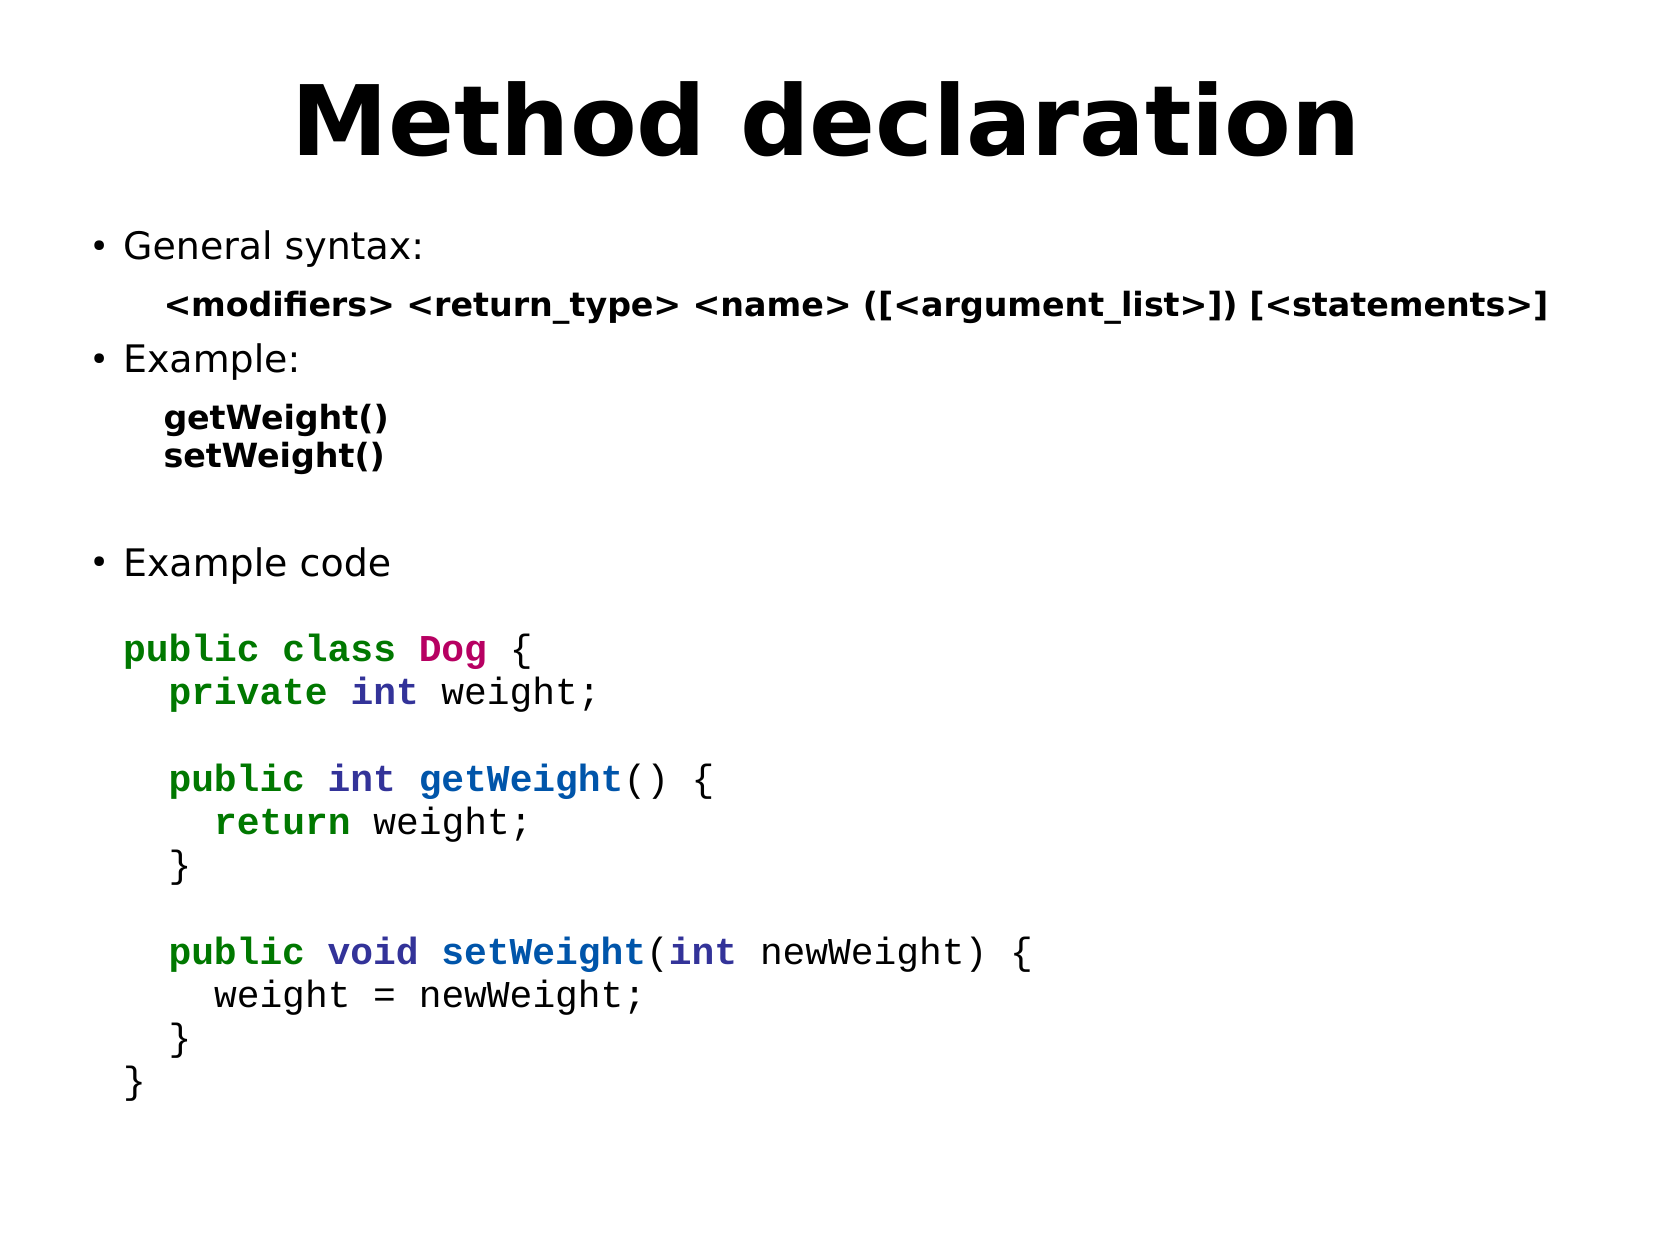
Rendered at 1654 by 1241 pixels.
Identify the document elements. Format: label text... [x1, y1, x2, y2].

list General syntax: <modifiers> <return_type> <name> ([<argument_list>]) [<statements>] Example: getWeight() setWeight() Example code public class Dog { private int weight; public int getWeight() { return weight; } public void setWeight(int newWeight) { weight = newWeight; } } [82, 224, 1571, 1158]
title Method declaration [82, 49, 1571, 196]
